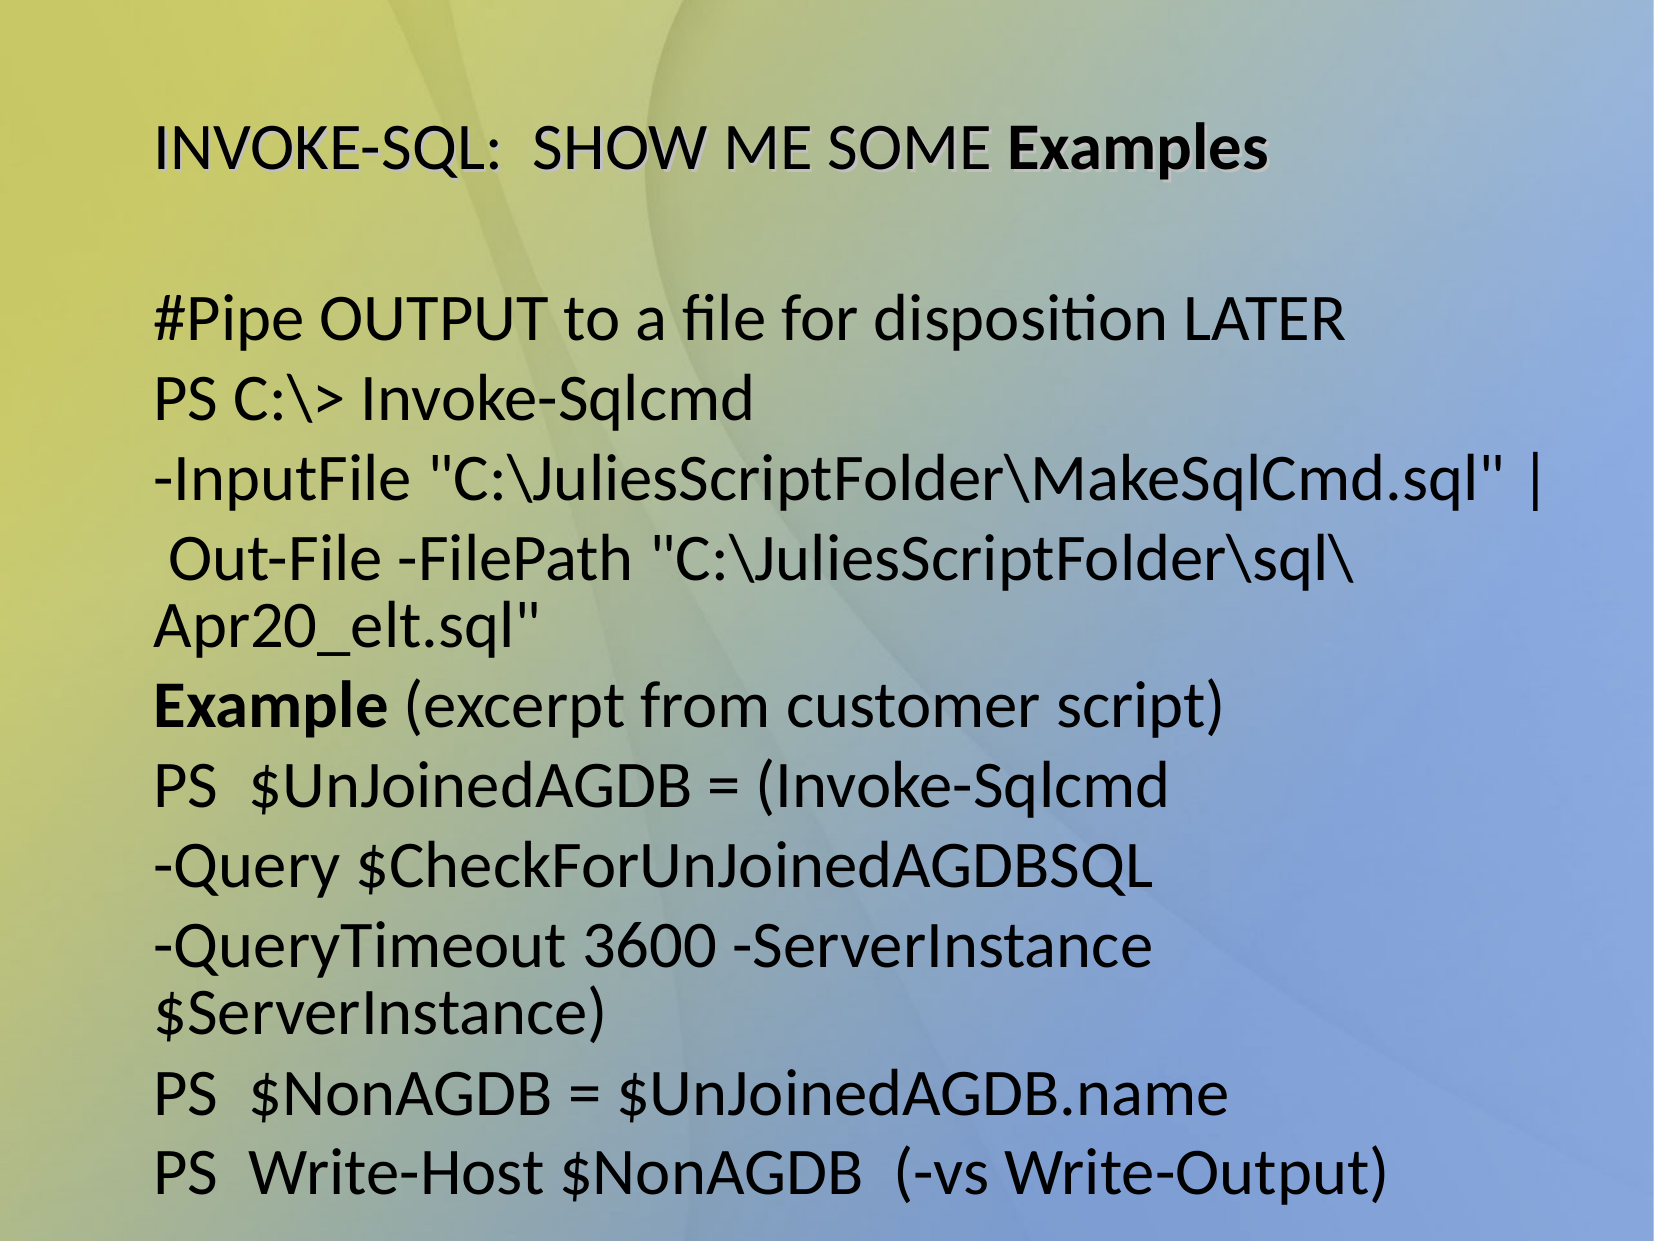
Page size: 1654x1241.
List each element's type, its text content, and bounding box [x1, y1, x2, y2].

list #Pipe OUTPUT to a file for disposition LATER PS C:\> Invoke-Sqlcmd -InputFile "C:\JuliesScriptFolder\MakeSqlCmd.sql" | Out-File -FilePath "C:\JuliesScriptFolder\sql\Apr20_elt.sql" Example (excerpt from customer script) PS $UnJoinedAGDB = (Invoke-Sqlcmd -Query $CheckForUnJoinedAGDBSQL -QueryTimeout 3600 -ServerInstance $ServerInstance) PS $NonAGDB = $UnJoinedAGDB.name PS Write-Host $NonAGDB (-vs Write-Output) [82, 290, 1571, 1241]
picture [0, 0, 1654, 1241]
title INVOKE-SQL: SHOW ME SOME Examples [82, 49, 1571, 257]
